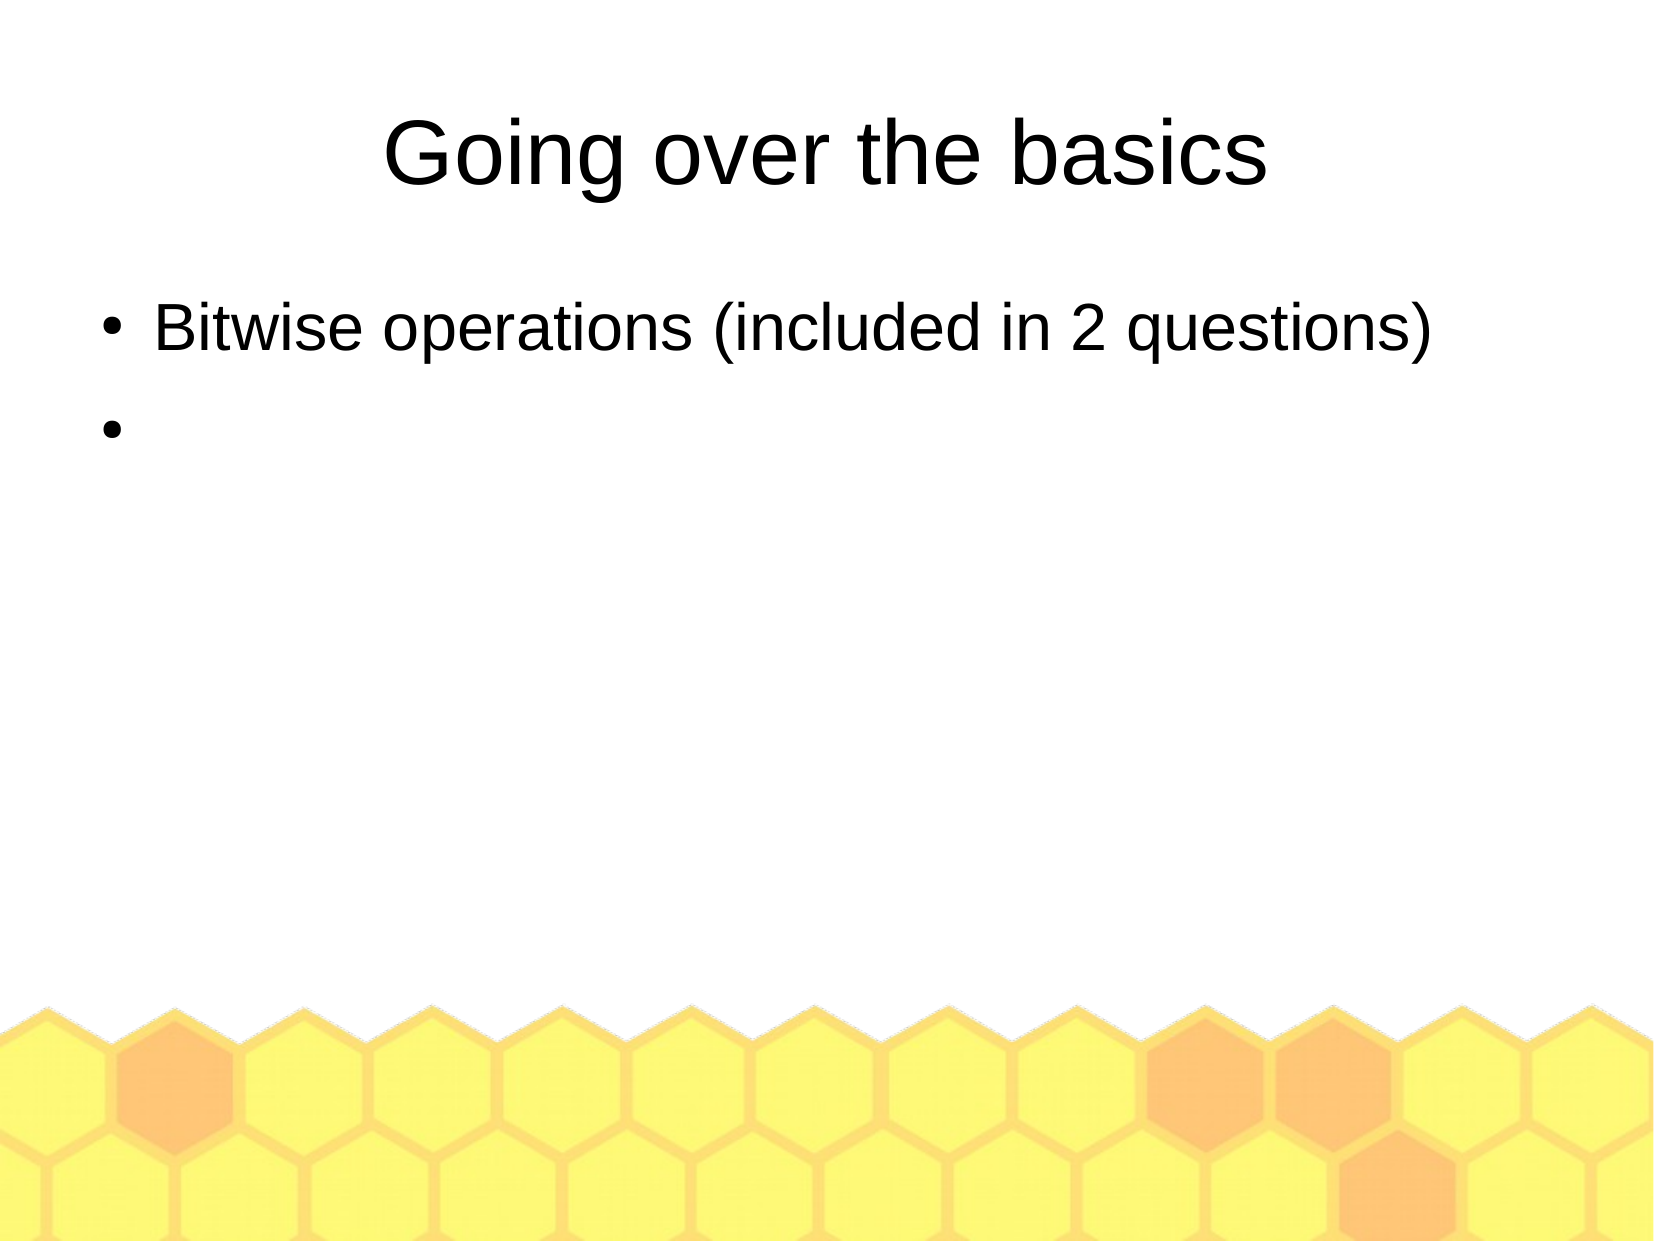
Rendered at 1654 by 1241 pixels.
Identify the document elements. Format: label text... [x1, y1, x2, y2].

list Bitwise operations (included in 2 questions) [82, 290, 1571, 1010]
title Going over the basics [82, 49, 1571, 257]
picture [0, 1001, 1654, 1241]
